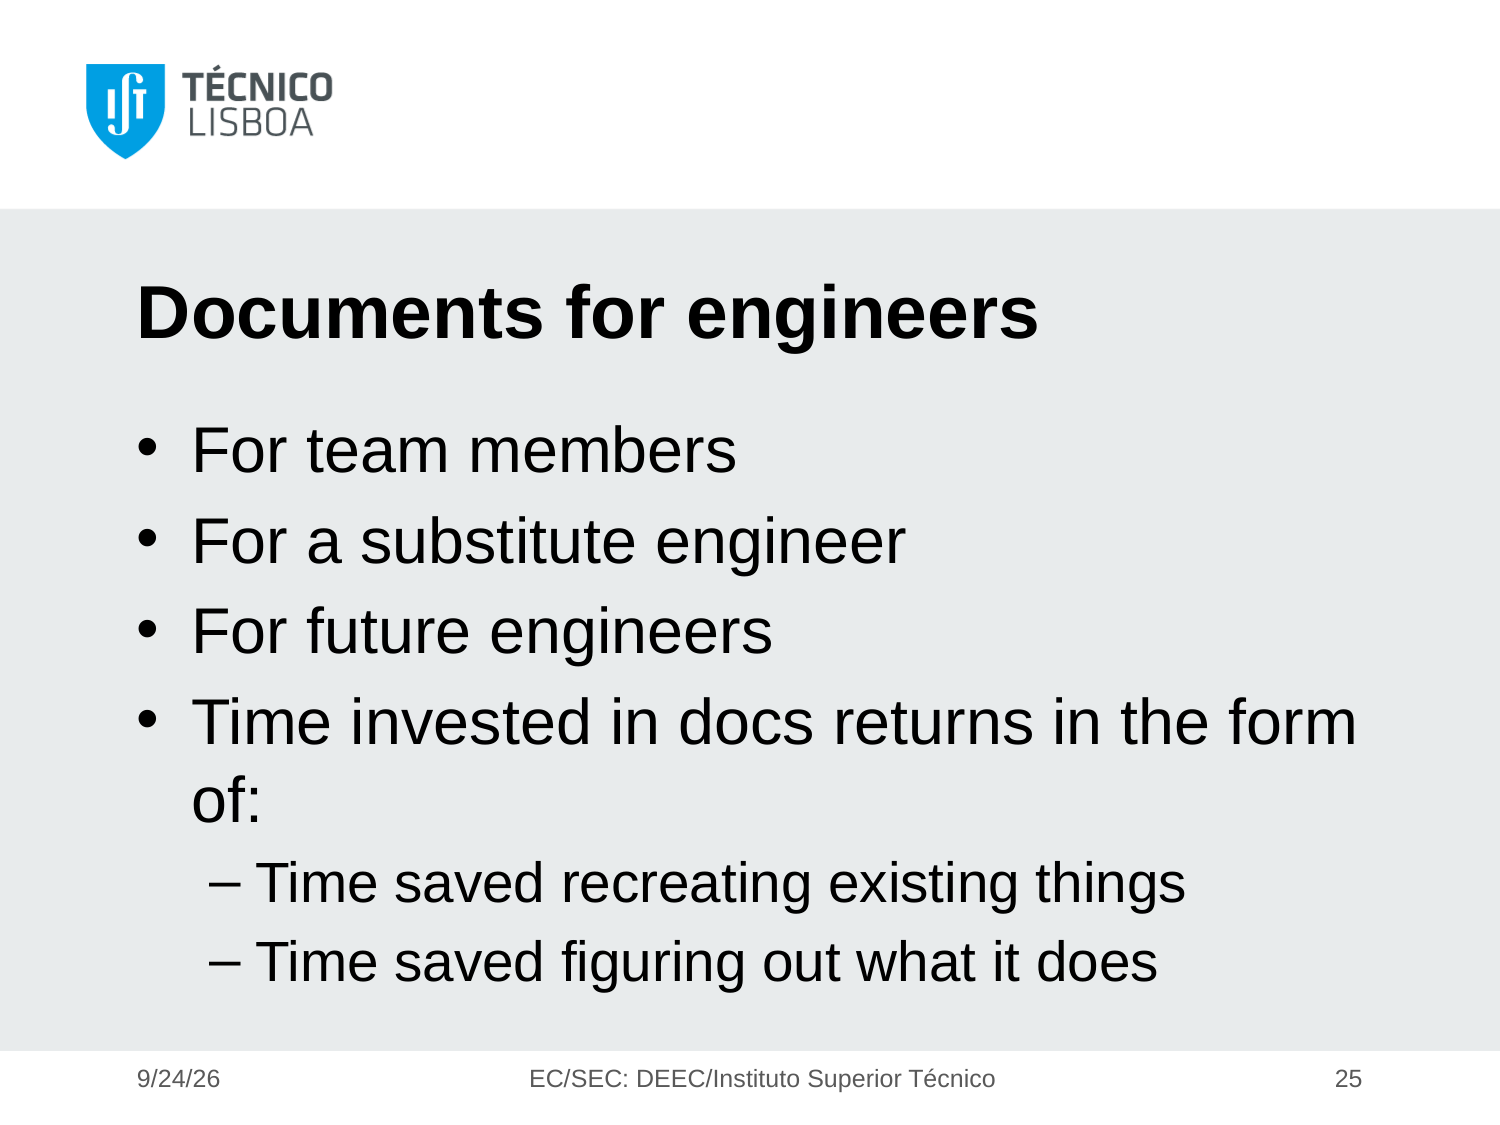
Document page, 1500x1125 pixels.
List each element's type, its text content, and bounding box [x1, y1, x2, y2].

slide_number 10/8/18 [121, 1052, 425, 1103]
slide_number <number> [1077, 1052, 1378, 1103]
list For team members For a substitute engineer For future engineers Time invested in docs returns in the form of: Time saved recreating existing things Time saved figuring out what it does [121, 400, 1378, 1005]
picture [0, 0, 1500, 1125]
footer EC/SEC: DEEC/Instituto Superior Técnico [512, 1052, 1021, 1103]
title Documents for engineers [121, 237, 1378, 381]
